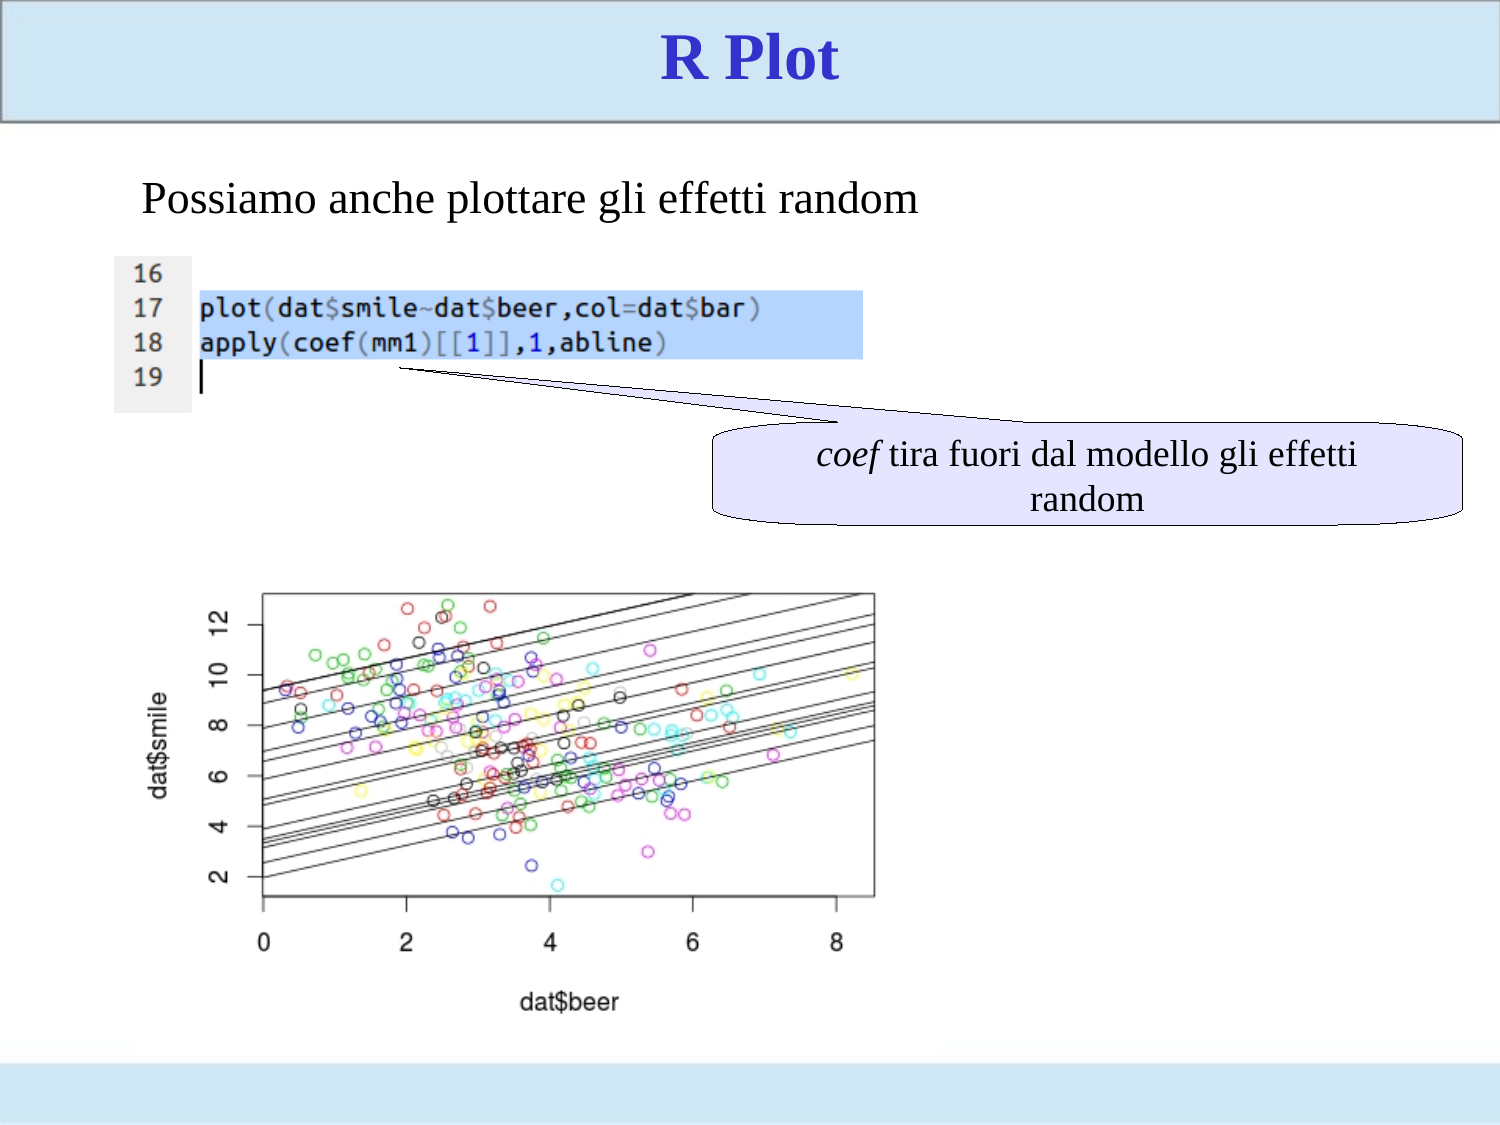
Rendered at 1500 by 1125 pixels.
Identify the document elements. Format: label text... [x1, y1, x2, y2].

picture [0, 0, 1500, 1125]
text_box coef tira fuori dal modello gli effetti random [399, 367, 1463, 526]
title R Plot [112, 0, 1388, 126]
text_box Possiamo anche plottare gli effetti random [96, 126, 1463, 231]
